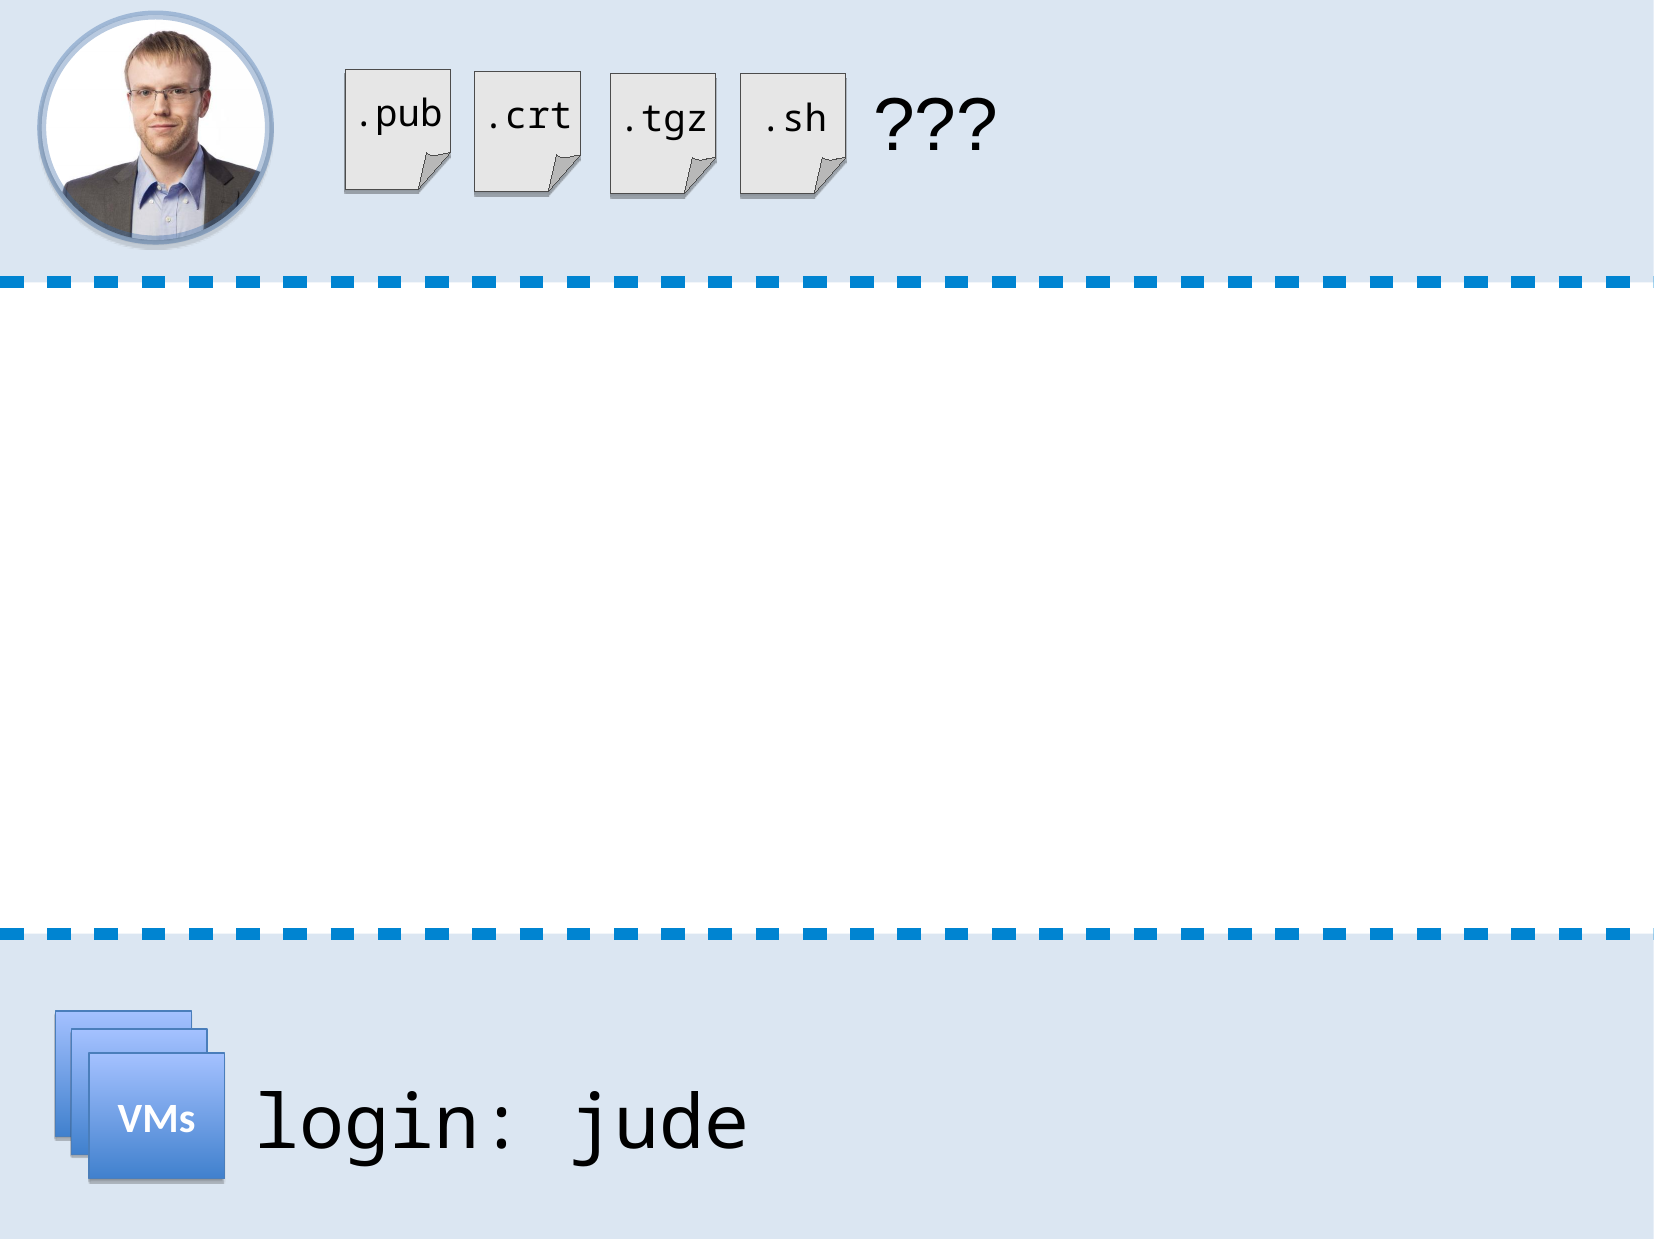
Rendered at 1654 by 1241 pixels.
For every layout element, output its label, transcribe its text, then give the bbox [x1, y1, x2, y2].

text_box VMs [71, 1028, 208, 1155]
text_box [0, 0, 1654, 283]
text_box login: jude [240, 1061, 796, 1182]
text_box .pub [345, 69, 451, 190]
text_box .sh [740, 73, 846, 194]
text_box ??? [858, 75, 1039, 175]
text_box VMs [88, 1053, 225, 1179]
text_box VMs [55, 1010, 192, 1137]
text_box .tgz [610, 73, 716, 194]
text_box .crt [474, 71, 581, 192]
text_box [0, 933, 1654, 1239]
